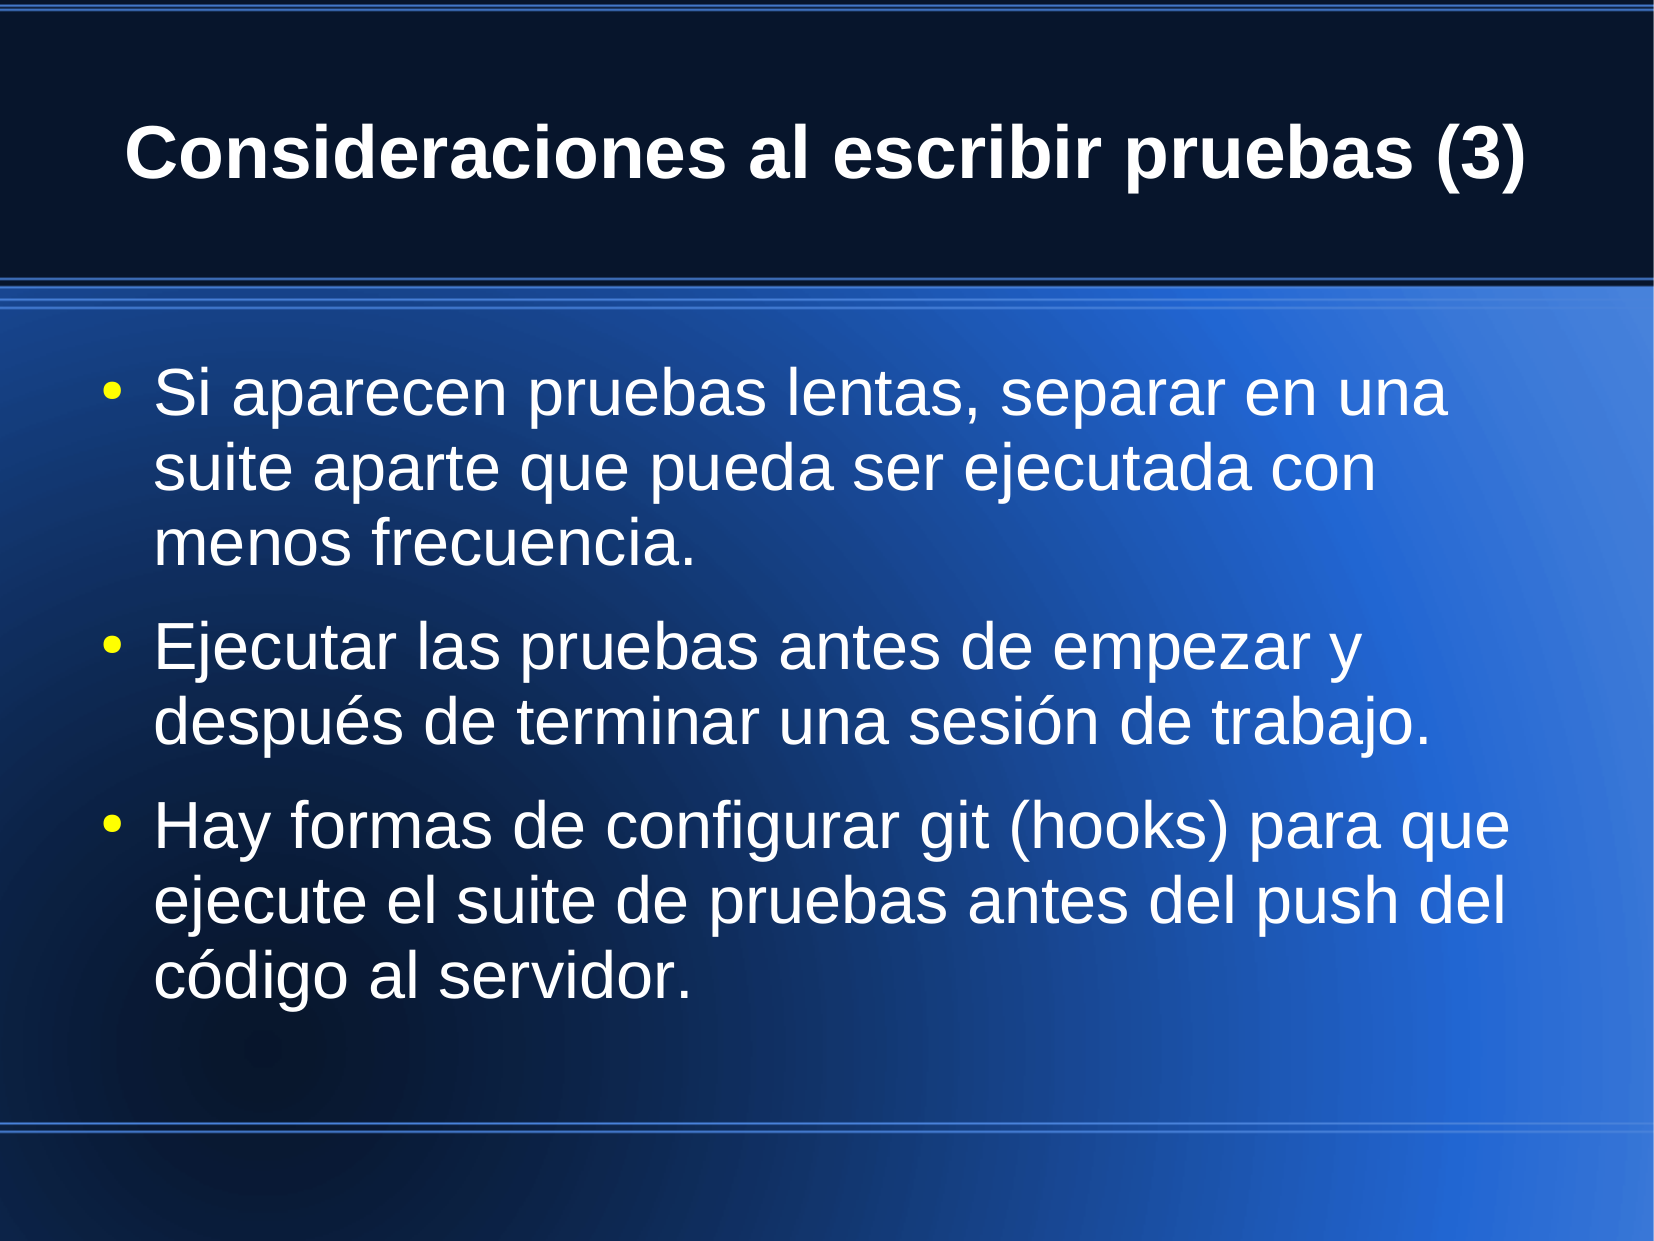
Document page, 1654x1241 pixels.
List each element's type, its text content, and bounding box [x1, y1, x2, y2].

list Si aparecen pruebas lentas, separar en una suite aparte que pueda ser ejecutada con menos frecuencia. Ejecutar las pruebas antes de empezar y después de terminar una sesión de trabajo. Hay formas de configurar git (hooks) para que ejecute el suite de pruebas antes del push del código al servidor. [82, 355, 1571, 1075]
title Consideraciones al escribir pruebas (3) [82, 49, 1571, 257]
picture [0, 0, 1654, 1241]
